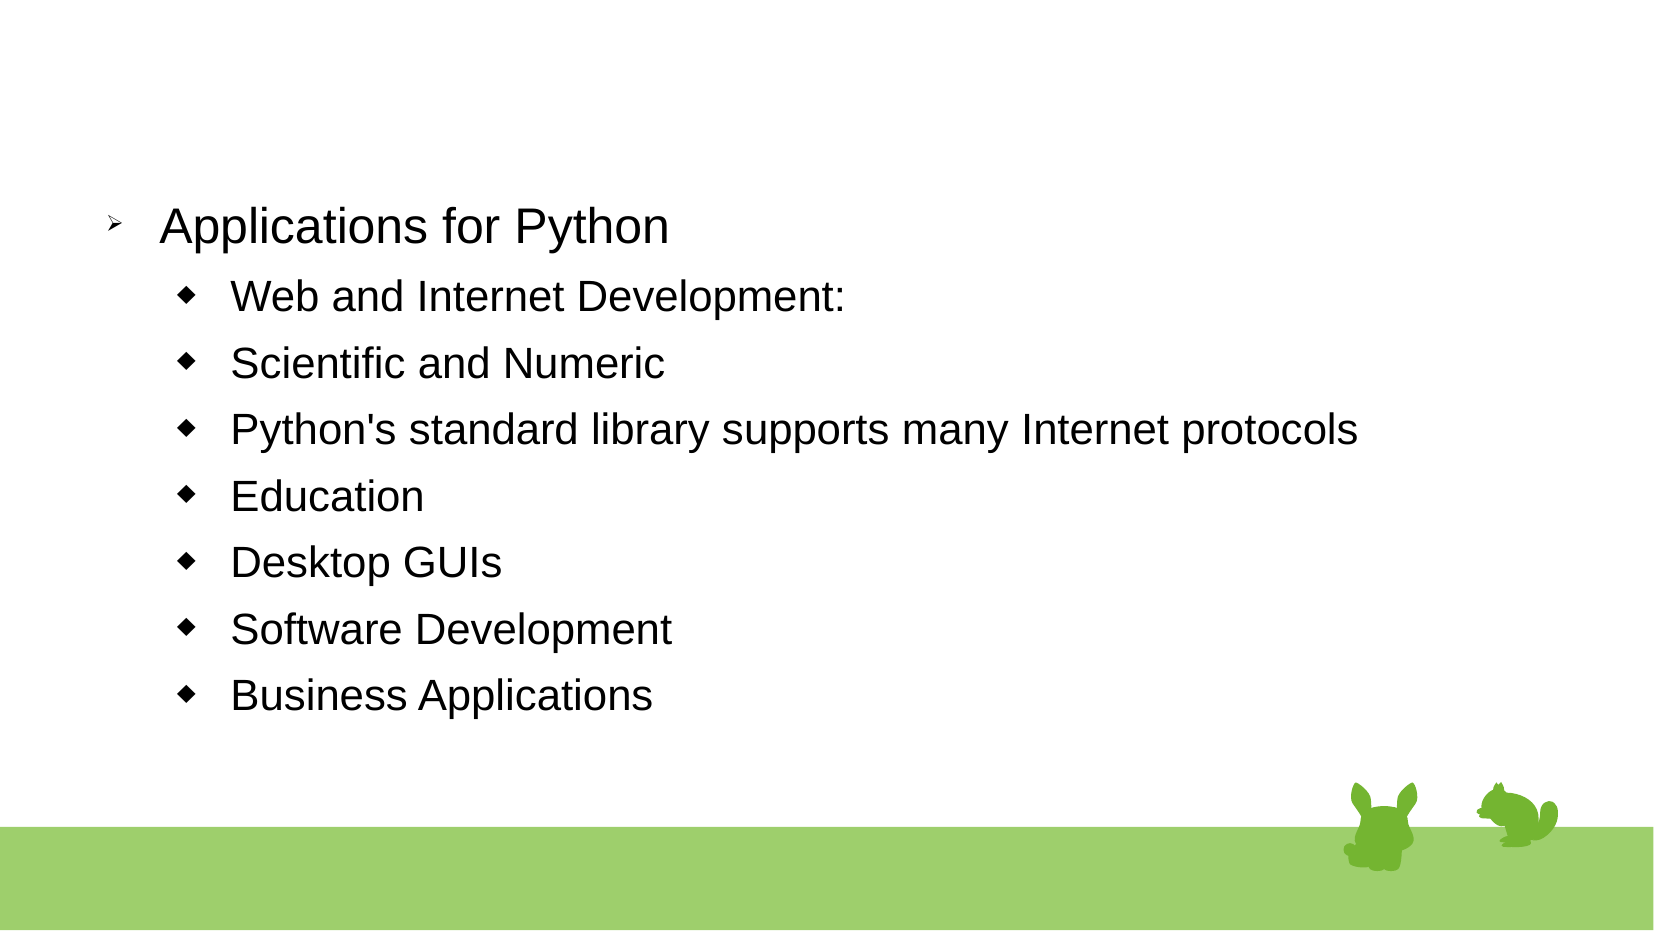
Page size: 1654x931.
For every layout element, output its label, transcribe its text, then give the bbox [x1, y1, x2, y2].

list Applications for Python Web and Internet Development: Scientific and Numeric Python's standard library supports many Internet protocols Education Desktop GUIs Software Development Business Applications [88, 198, 1577, 798]
